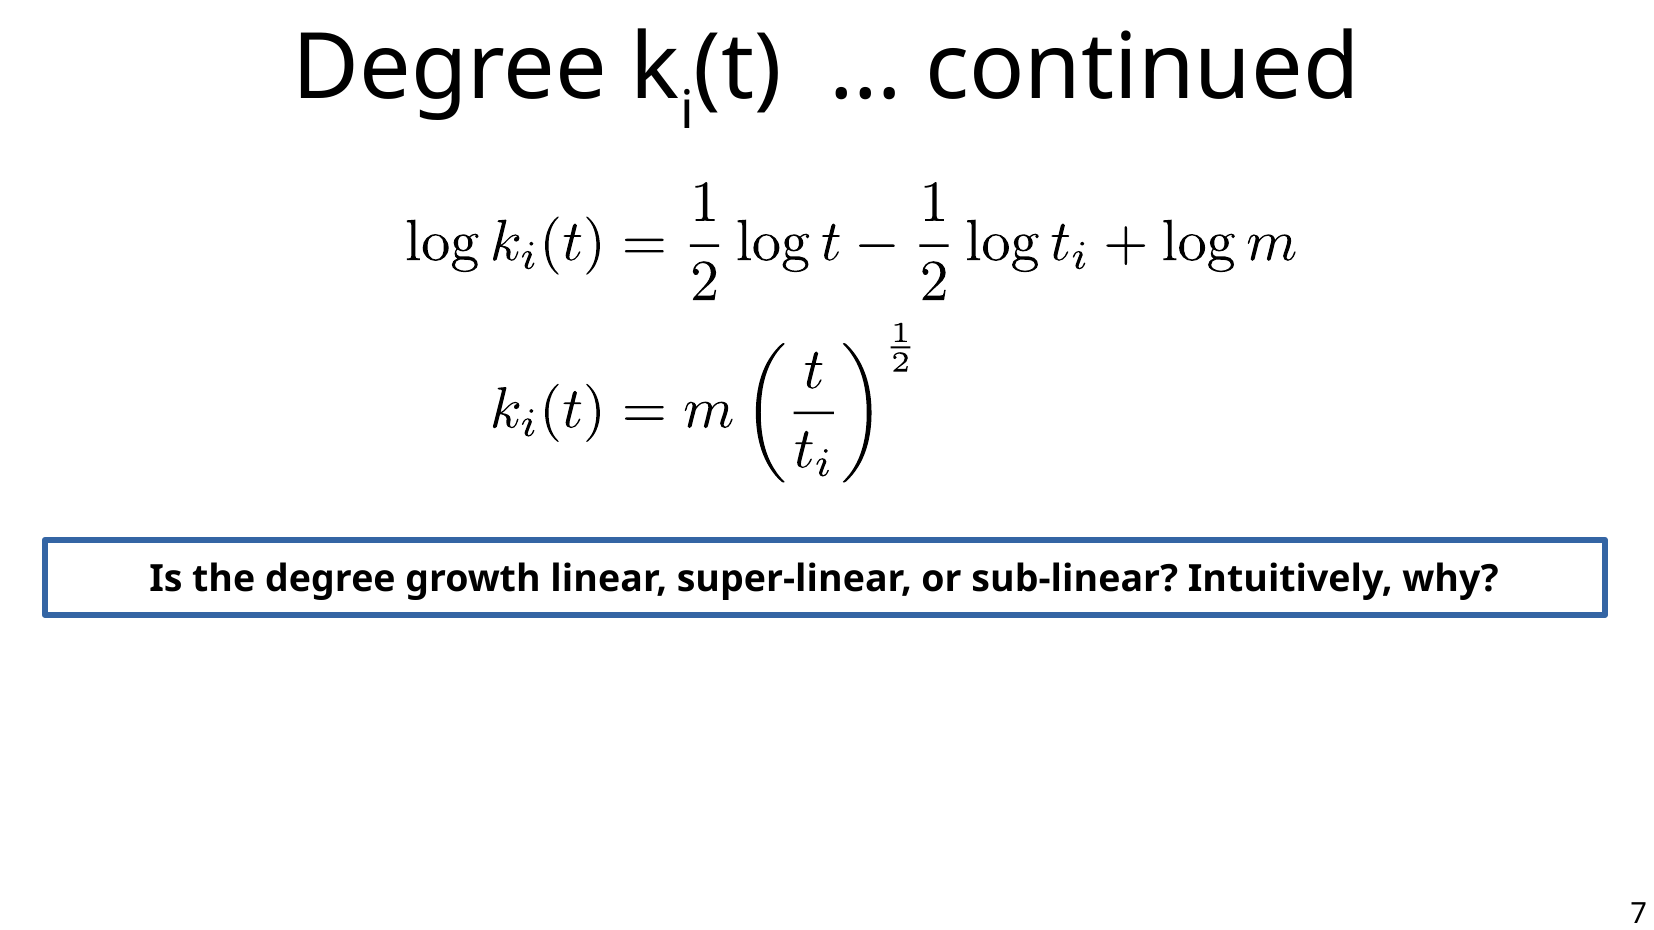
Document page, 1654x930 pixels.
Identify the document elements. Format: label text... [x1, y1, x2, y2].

text_box [405, 182, 1298, 483]
title Degree ki(t) … continued [82, 9, 1571, 136]
text_box Is the degree growth linear, super-linear, or sub-linear? Intuitively, why? [45, 540, 1606, 616]
